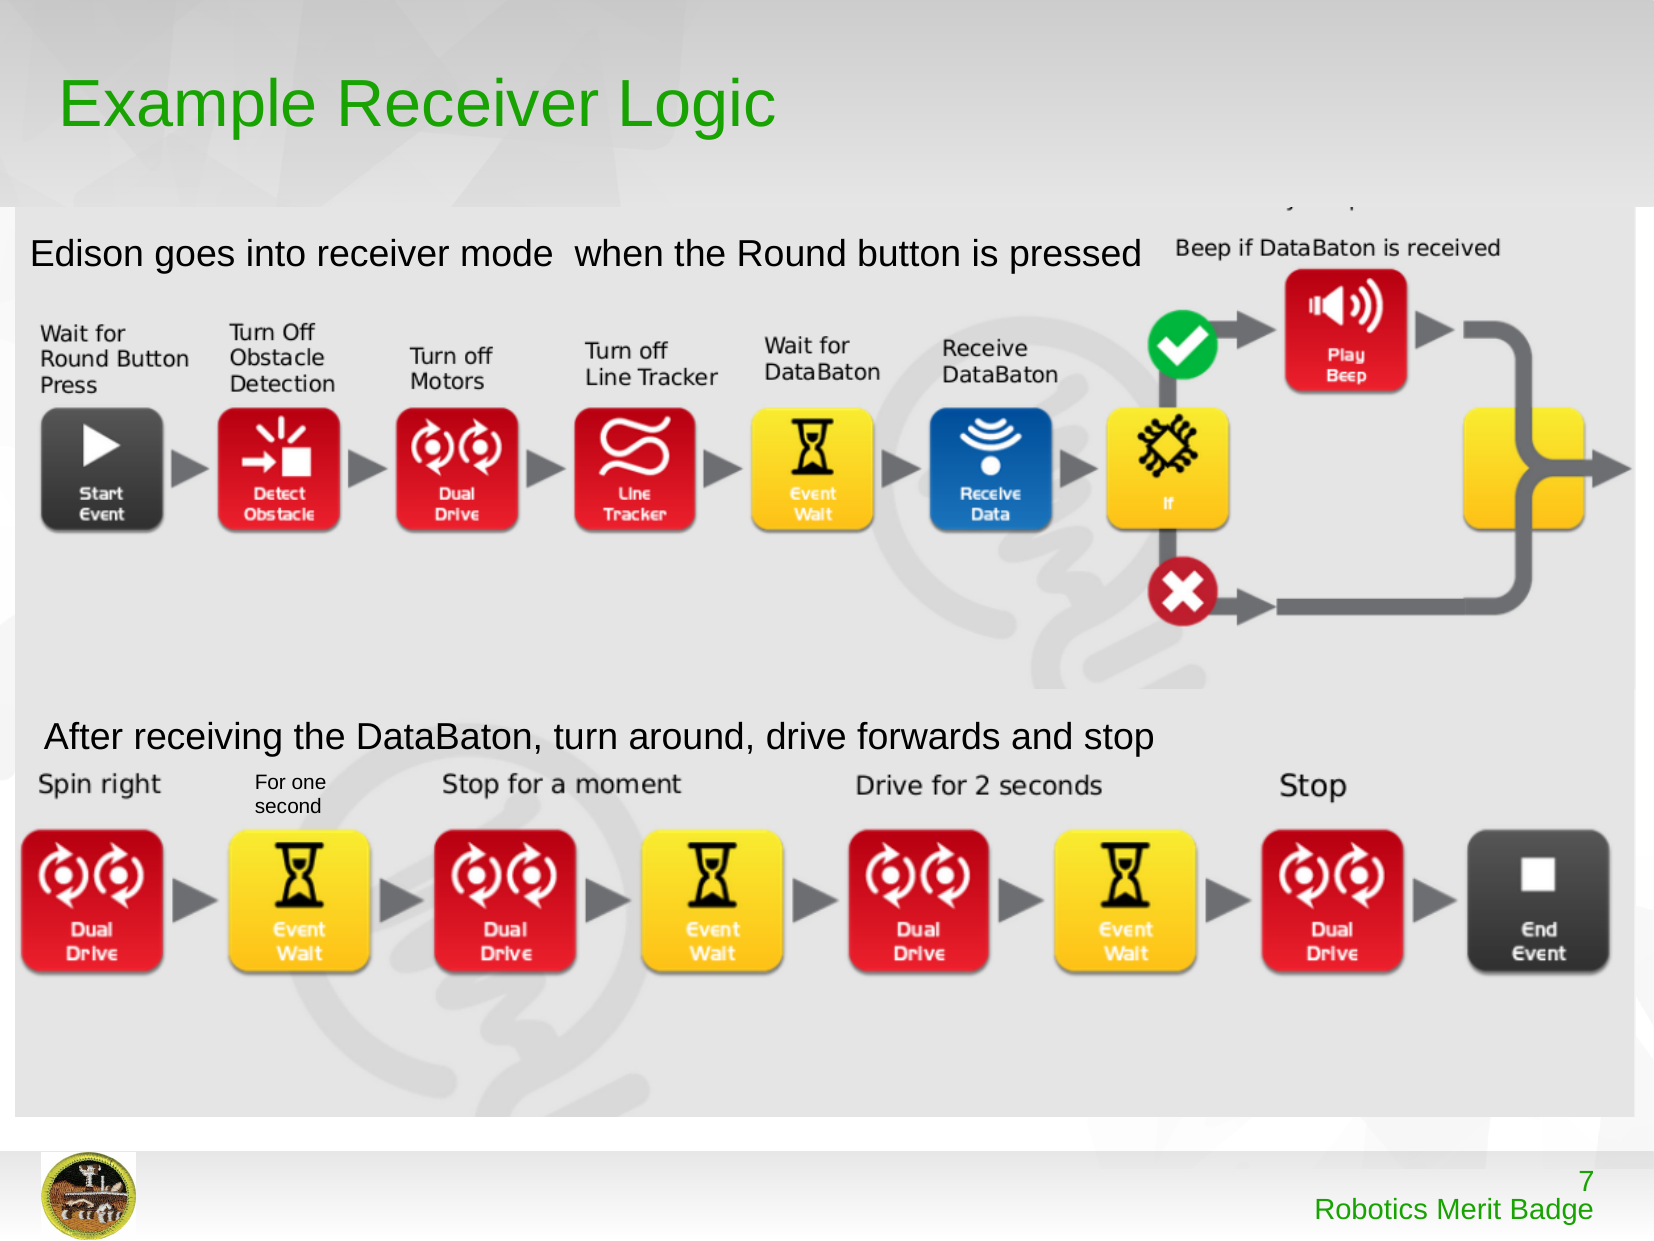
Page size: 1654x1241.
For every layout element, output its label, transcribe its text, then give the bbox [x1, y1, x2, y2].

picture [41, 1152, 136, 1240]
text_box For one second [240, 766, 342, 826]
text_box After receiving the DataBaton, turn around, drive forwards and stop [29, 708, 1171, 766]
title Example Receiver Logic [59, 29, 1595, 178]
picture [0, 0, 1654, 1169]
text_box Edison goes into receiver mode when the Round button is pressed [15, 225, 1158, 282]
